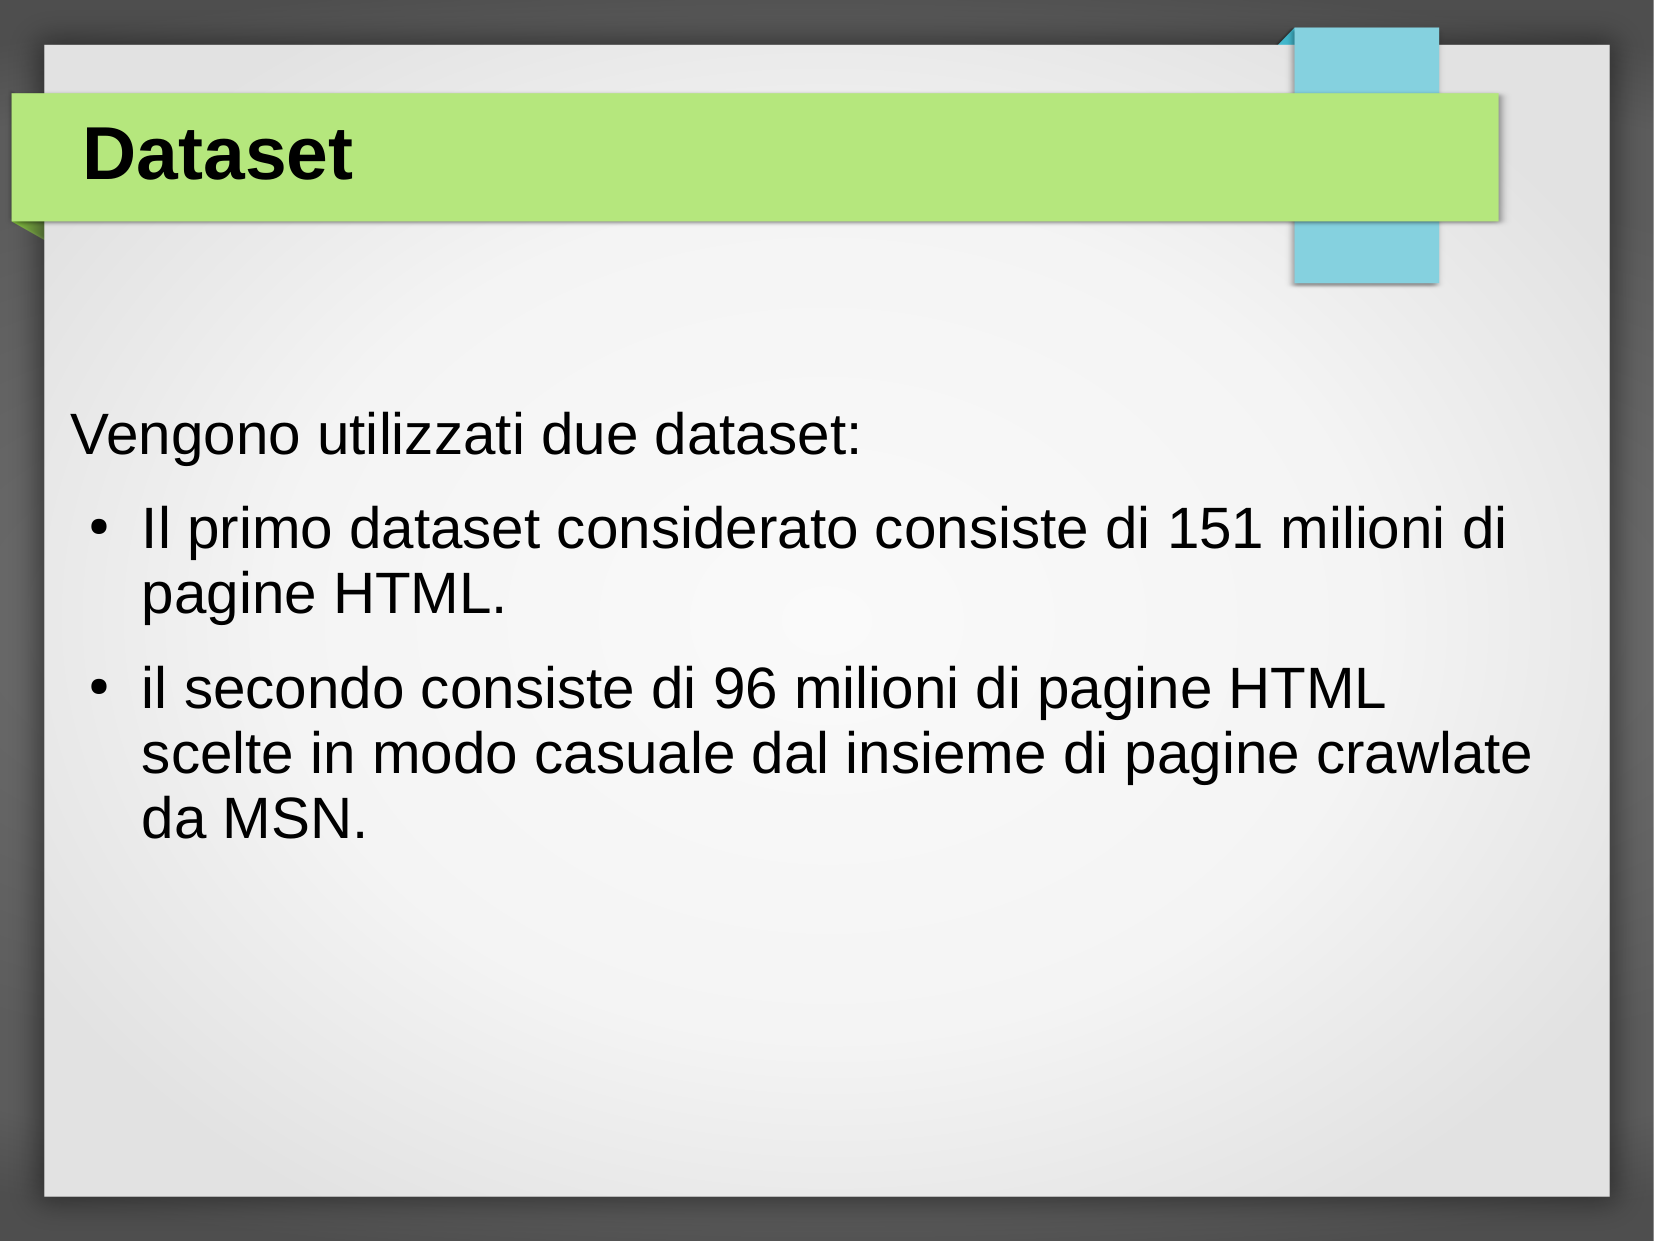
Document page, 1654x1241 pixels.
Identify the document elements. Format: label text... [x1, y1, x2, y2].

title Dataset [82, 94, 1264, 213]
picture [0, 0, 1654, 1241]
list Vengono utilizzati due dataset: Il primo dataset considerato consiste di 151 milioni di pagine HTML. il secondo consiste di 96 milioni di pagine HTML scelte in modo casuale dal insieme di pagine crawlate da MSN. [70, 401, 1548, 1040]
